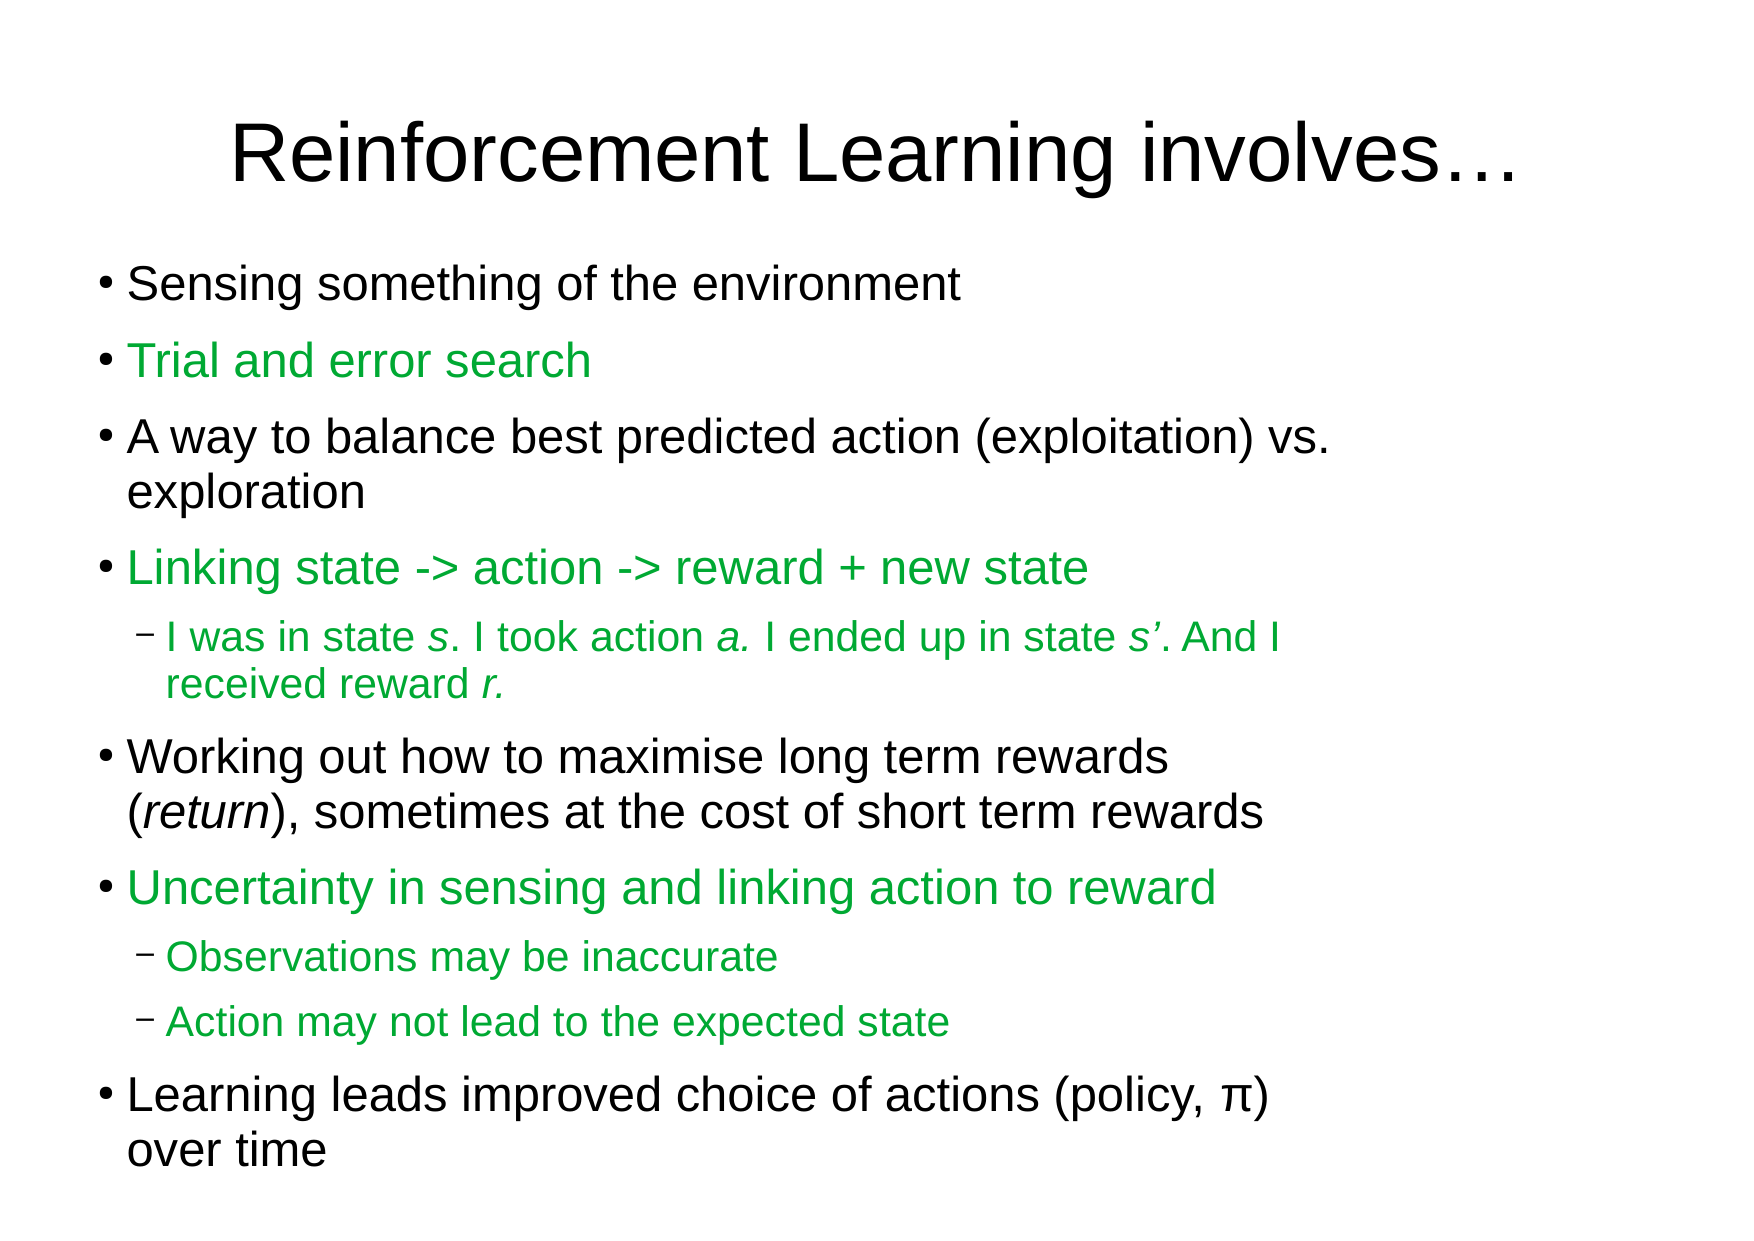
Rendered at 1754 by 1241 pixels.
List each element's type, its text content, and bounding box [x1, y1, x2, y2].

list Sensing something of the environment Trial and error search A way to balance best predicted action (exploitation) vs. exploration Linking state -> action -> reward + new state I was in state s. I took action a. I ended up in state s’. And I received reward r. Working out how to maximise long term rewards (return), sometimes at the cost of short term rewards Uncertainty in sensing and linking action to reward Observations may be inaccurate Action may not lead to the expected state Learning leads improved choice of actions (policy, π) over time [87, 256, 1335, 1182]
title Reinforcement Learning involves… [87, 49, 1667, 257]
